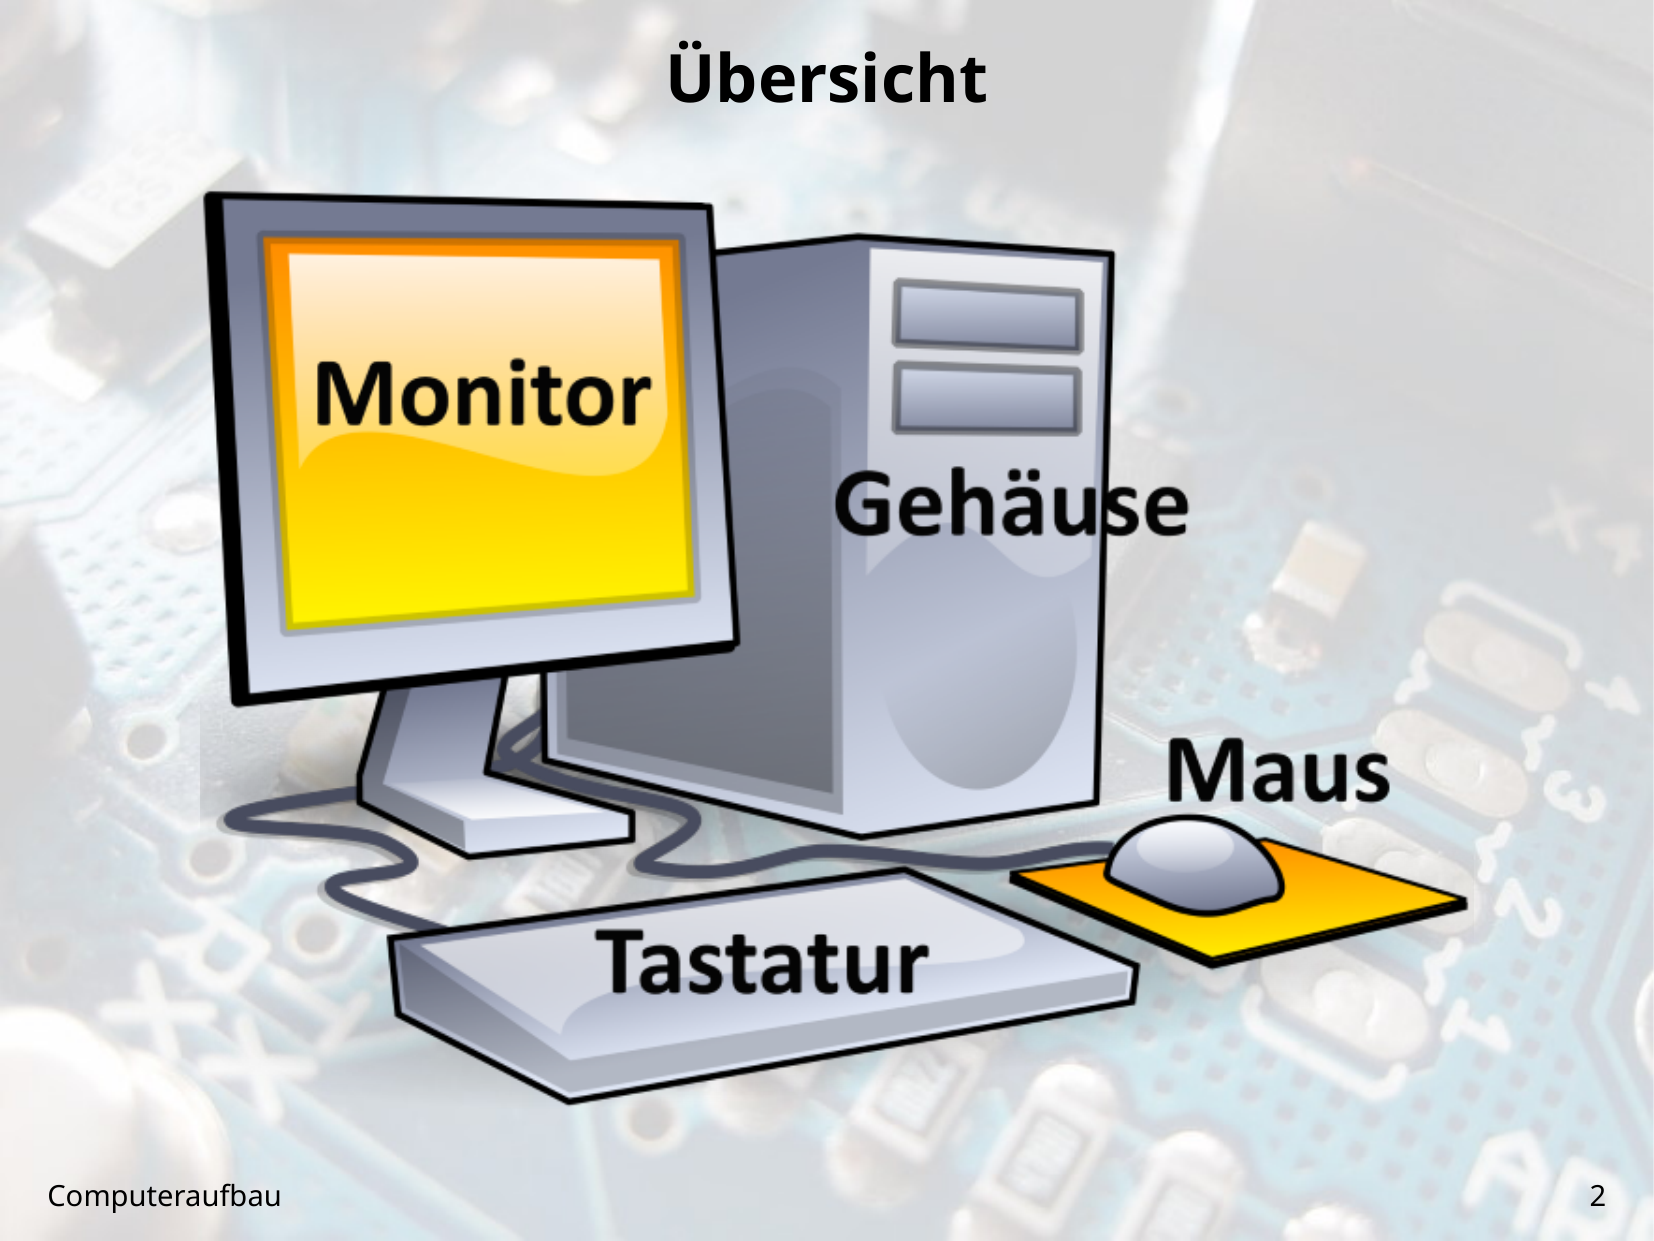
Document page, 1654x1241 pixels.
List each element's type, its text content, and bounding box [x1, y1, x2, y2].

title Übersicht [47, 23, 1607, 130]
picture [0, 0, 1654, 1241]
